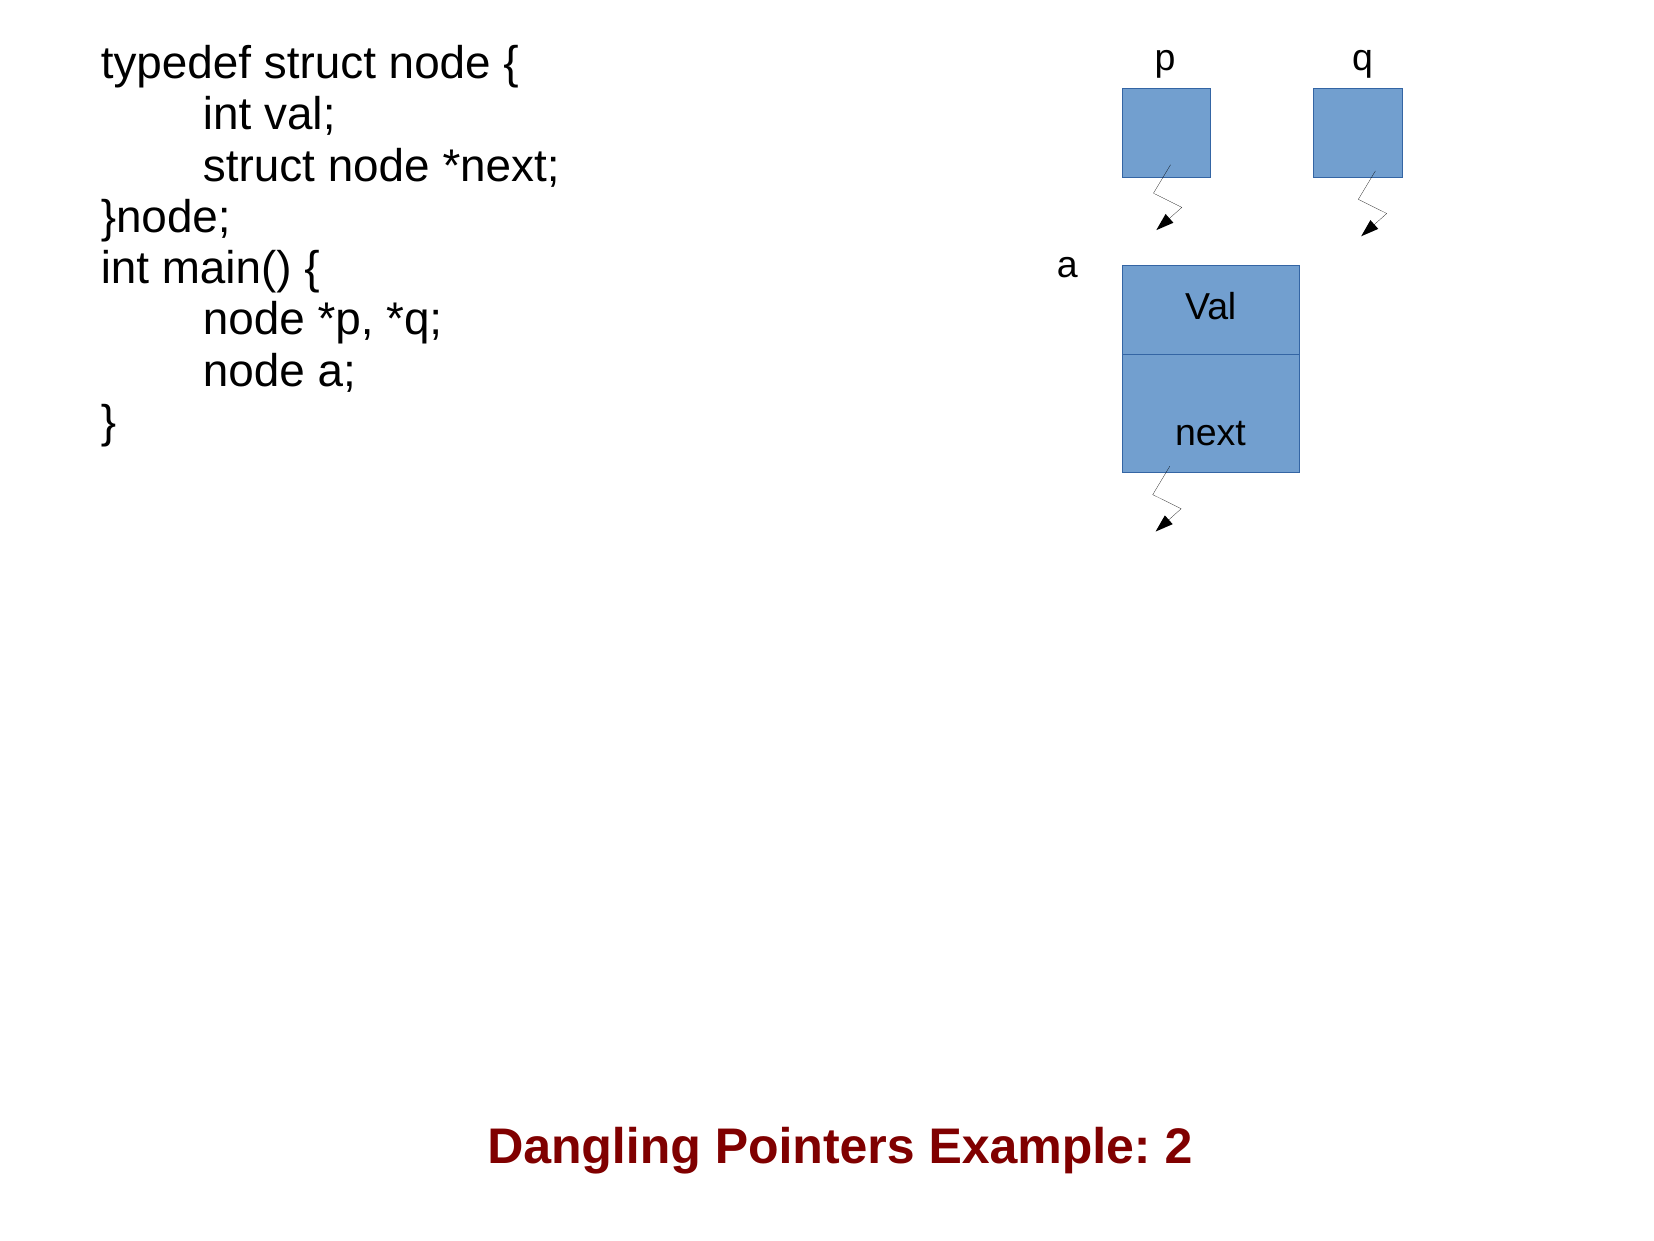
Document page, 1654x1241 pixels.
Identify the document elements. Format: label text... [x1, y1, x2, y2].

text_box Val next [1122, 265, 1300, 354]
text_box typedef struct node { int val; struct node *next; }node; int main() { node *p, *q; node a; } [86, 29, 1004, 759]
text_box [1313, 88, 1403, 178]
text_box p [1139, 29, 1191, 87]
text_box q [1337, 29, 1388, 87]
text_box a [1042, 236, 1093, 325]
text_box Dangling Pointers Example: 2 [472, 1110, 1209, 1182]
text_box [1122, 88, 1211, 178]
text_box Val next [1122, 355, 1300, 473]
